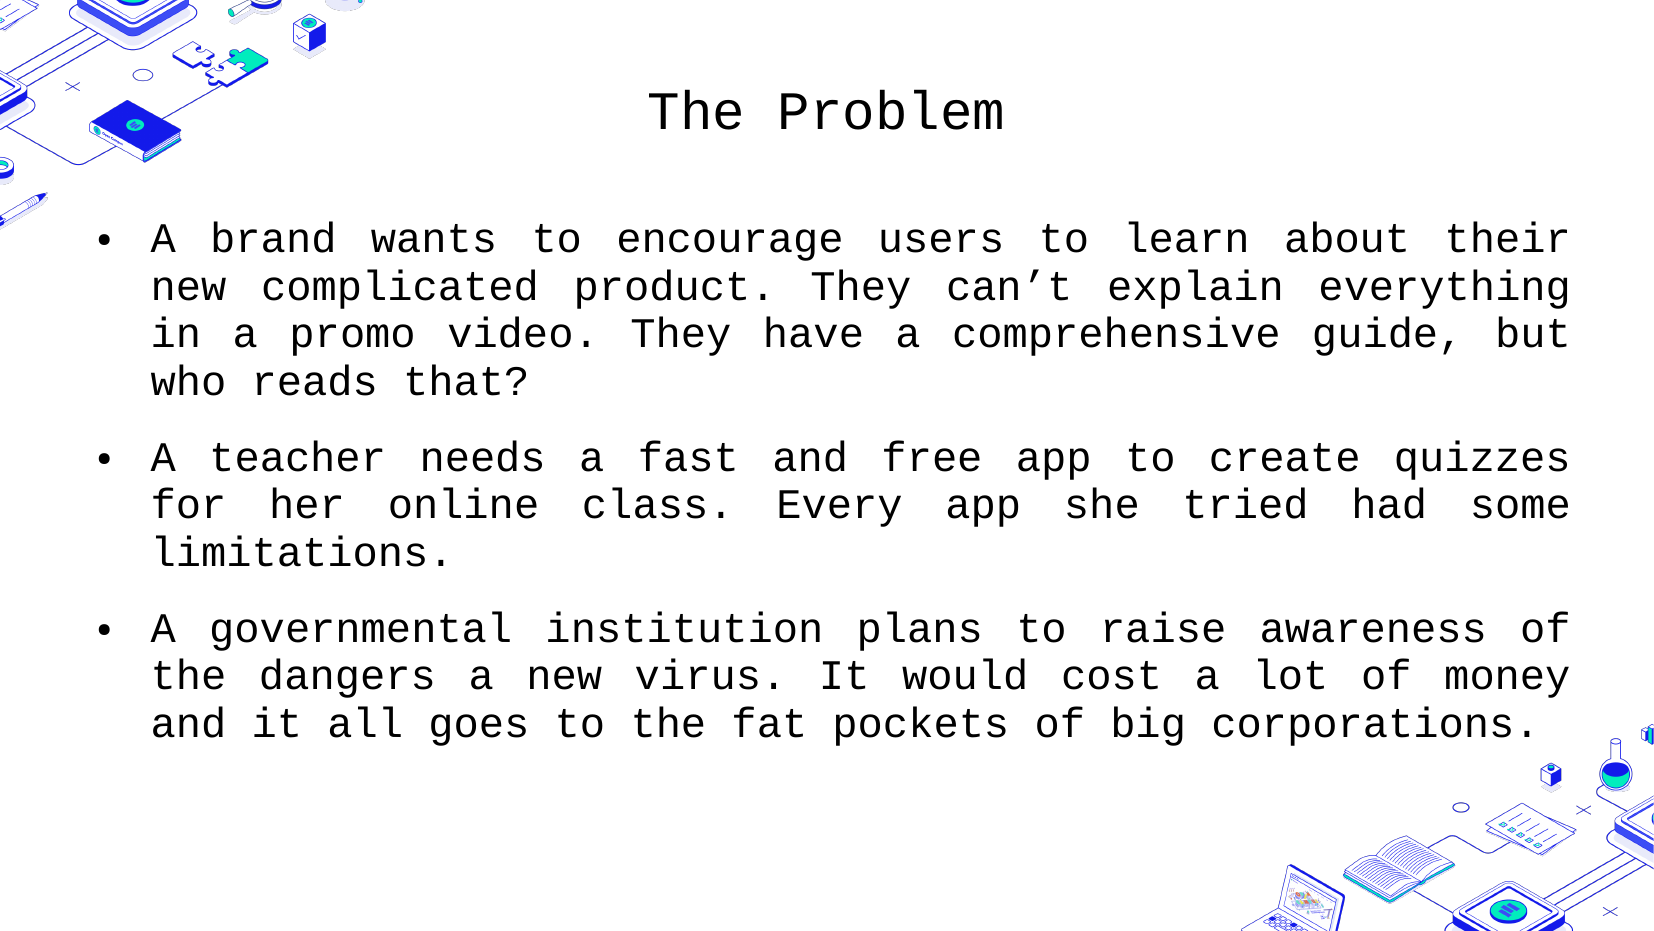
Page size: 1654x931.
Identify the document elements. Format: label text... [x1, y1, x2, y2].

title The Problem [82, 37, 1571, 193]
list A brand wants to encourage users to learn about their new complicated product. They can’t explain everything in a promo video. They have a comprehensive guide, but who reads that? A teacher needs a fast and free app to create quizzes for her online class. Every app she tried had some limitations. A governmental institution plans to raise awareness of the dangers a new virus. It would cost a lot of money and it all goes to the fat pockets of big corporations. [82, 217, 1571, 758]
picture [0, 0, 378, 263]
picture [1237, 675, 1654, 931]
